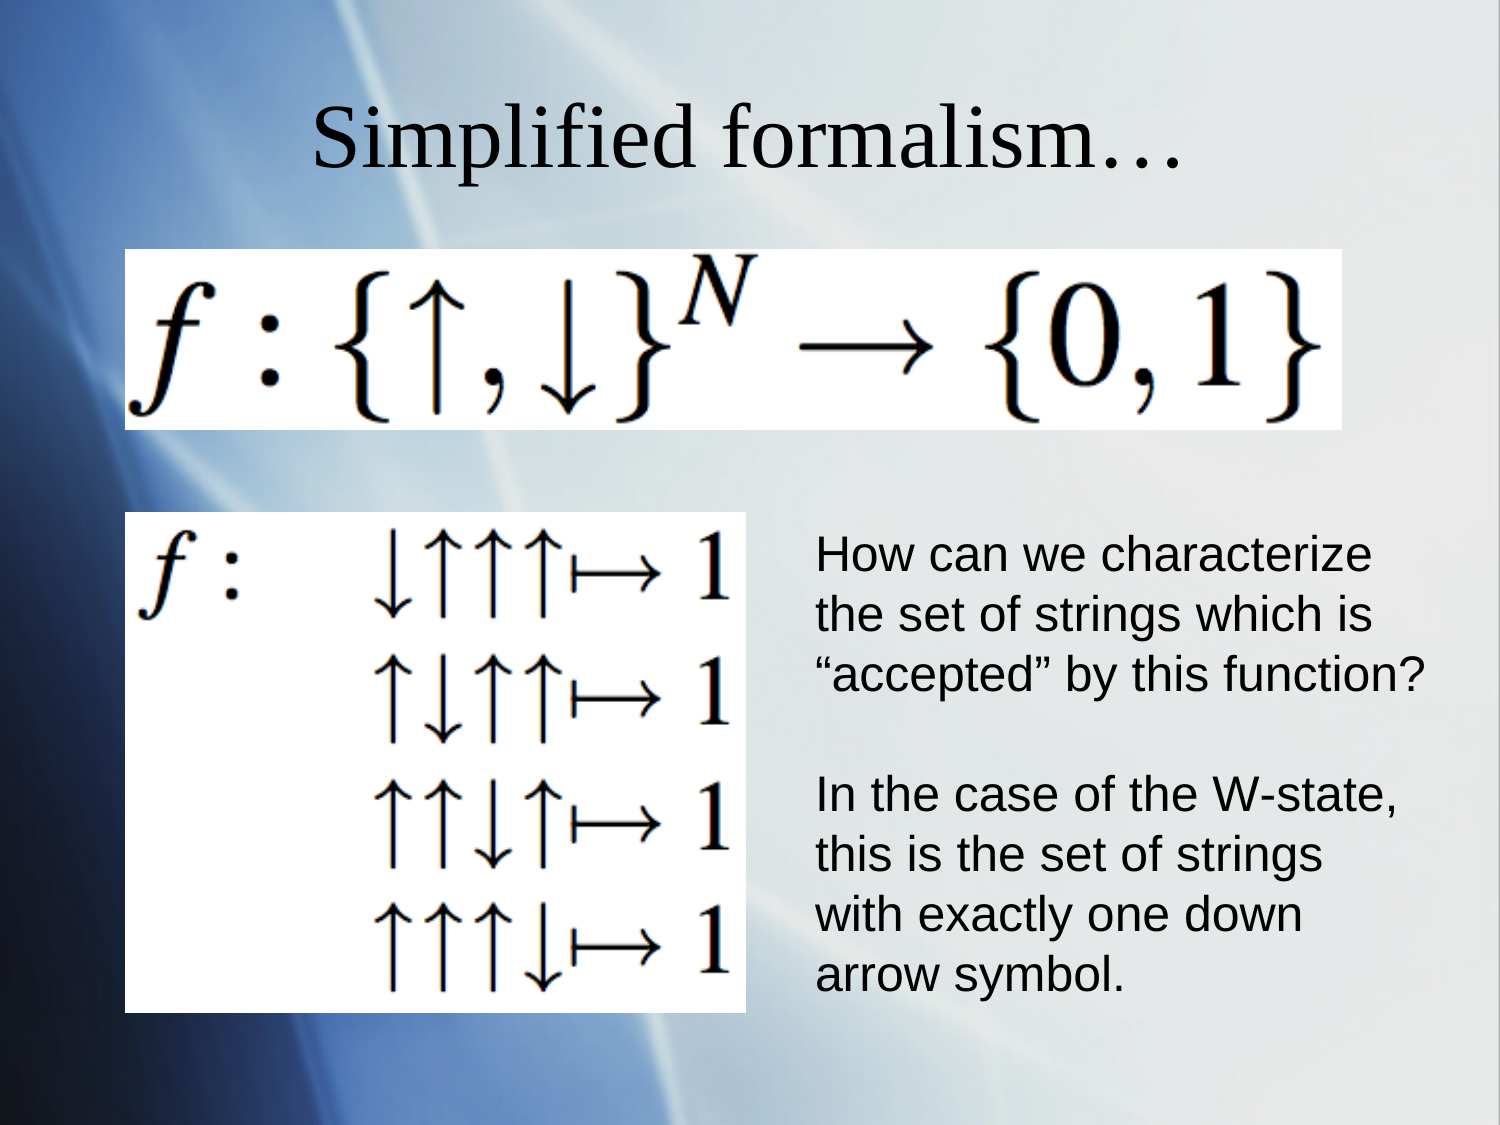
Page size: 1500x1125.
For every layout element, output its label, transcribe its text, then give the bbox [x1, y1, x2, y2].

text_box How can we characterize the set of strings which is “accepted” by this function? In the case of the W-state, this is the set of strings with exactly one down arrow symbol. [800, 514, 1442, 1010]
picture [0, 0, 1500, 1125]
title Simplified formalism… [112, 37, 1388, 225]
